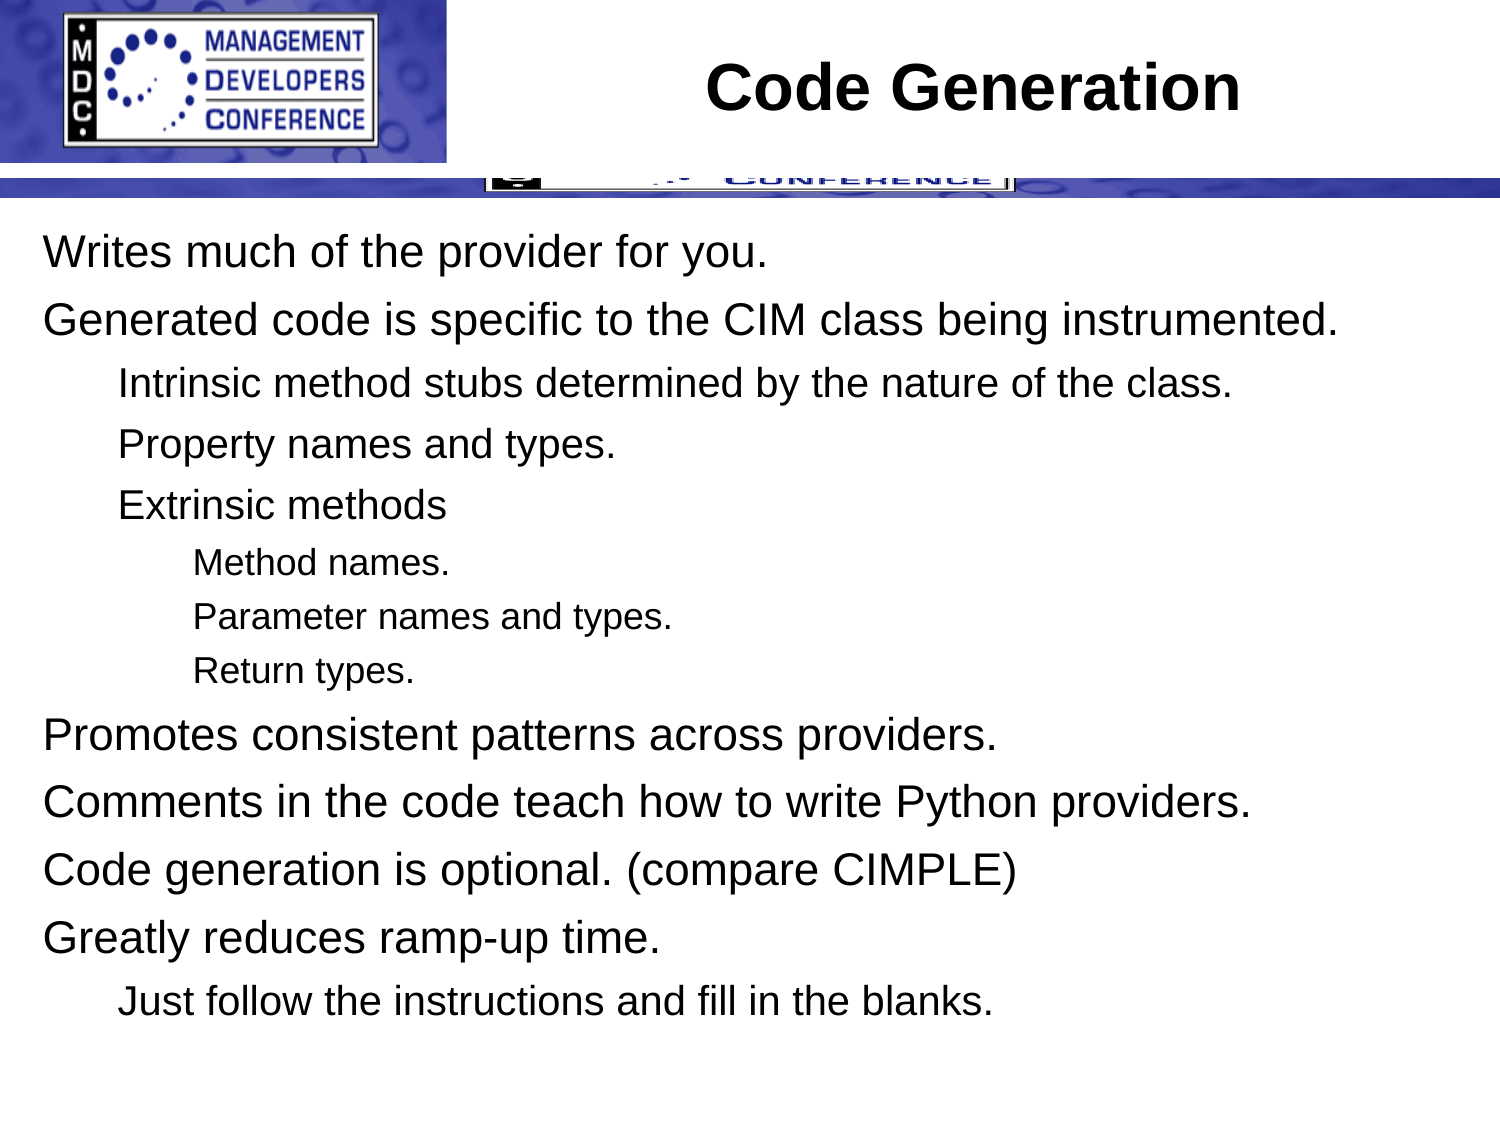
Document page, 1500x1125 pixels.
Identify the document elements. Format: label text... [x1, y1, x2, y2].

list Writes much of the provider for you. Generated code is specific to the CIM class being instrumented. Intrinsic method stubs determined by the nature of the class. Property names and types. Extrinsic methods Method names. Parameter names and types. Return types. Promotes consistent patterns across providers. Comments in the code teach how to write Python providers. Code generation is optional. (compare CIMPLE) Greatly reduces ramp-up time. Just follow the instructions and fill in the blanks. [42, 226, 1433, 1067]
picture [0, 178, 1500, 198]
title Code Generation [447, 7, 1500, 169]
picture [0, 0, 447, 163]
